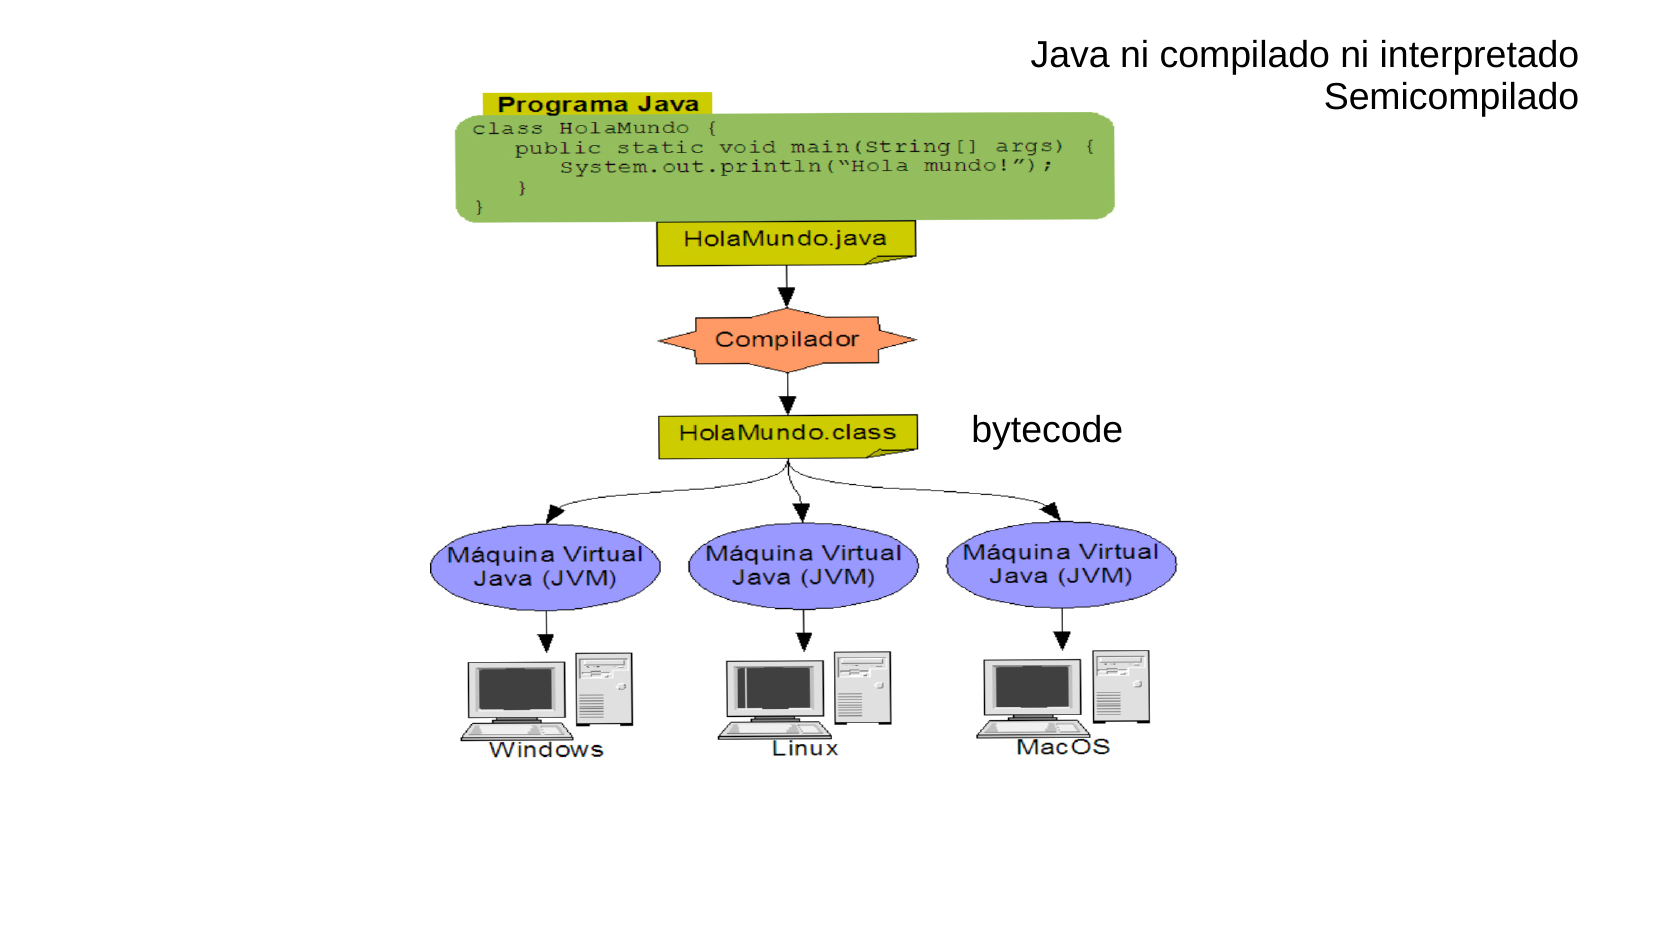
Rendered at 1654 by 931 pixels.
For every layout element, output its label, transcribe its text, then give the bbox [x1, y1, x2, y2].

picture [425, 89, 1179, 762]
text_box bytecode [956, 401, 1139, 459]
text_box Java ni compilado ni interpretado Semicompilado [1015, 25, 1595, 125]
